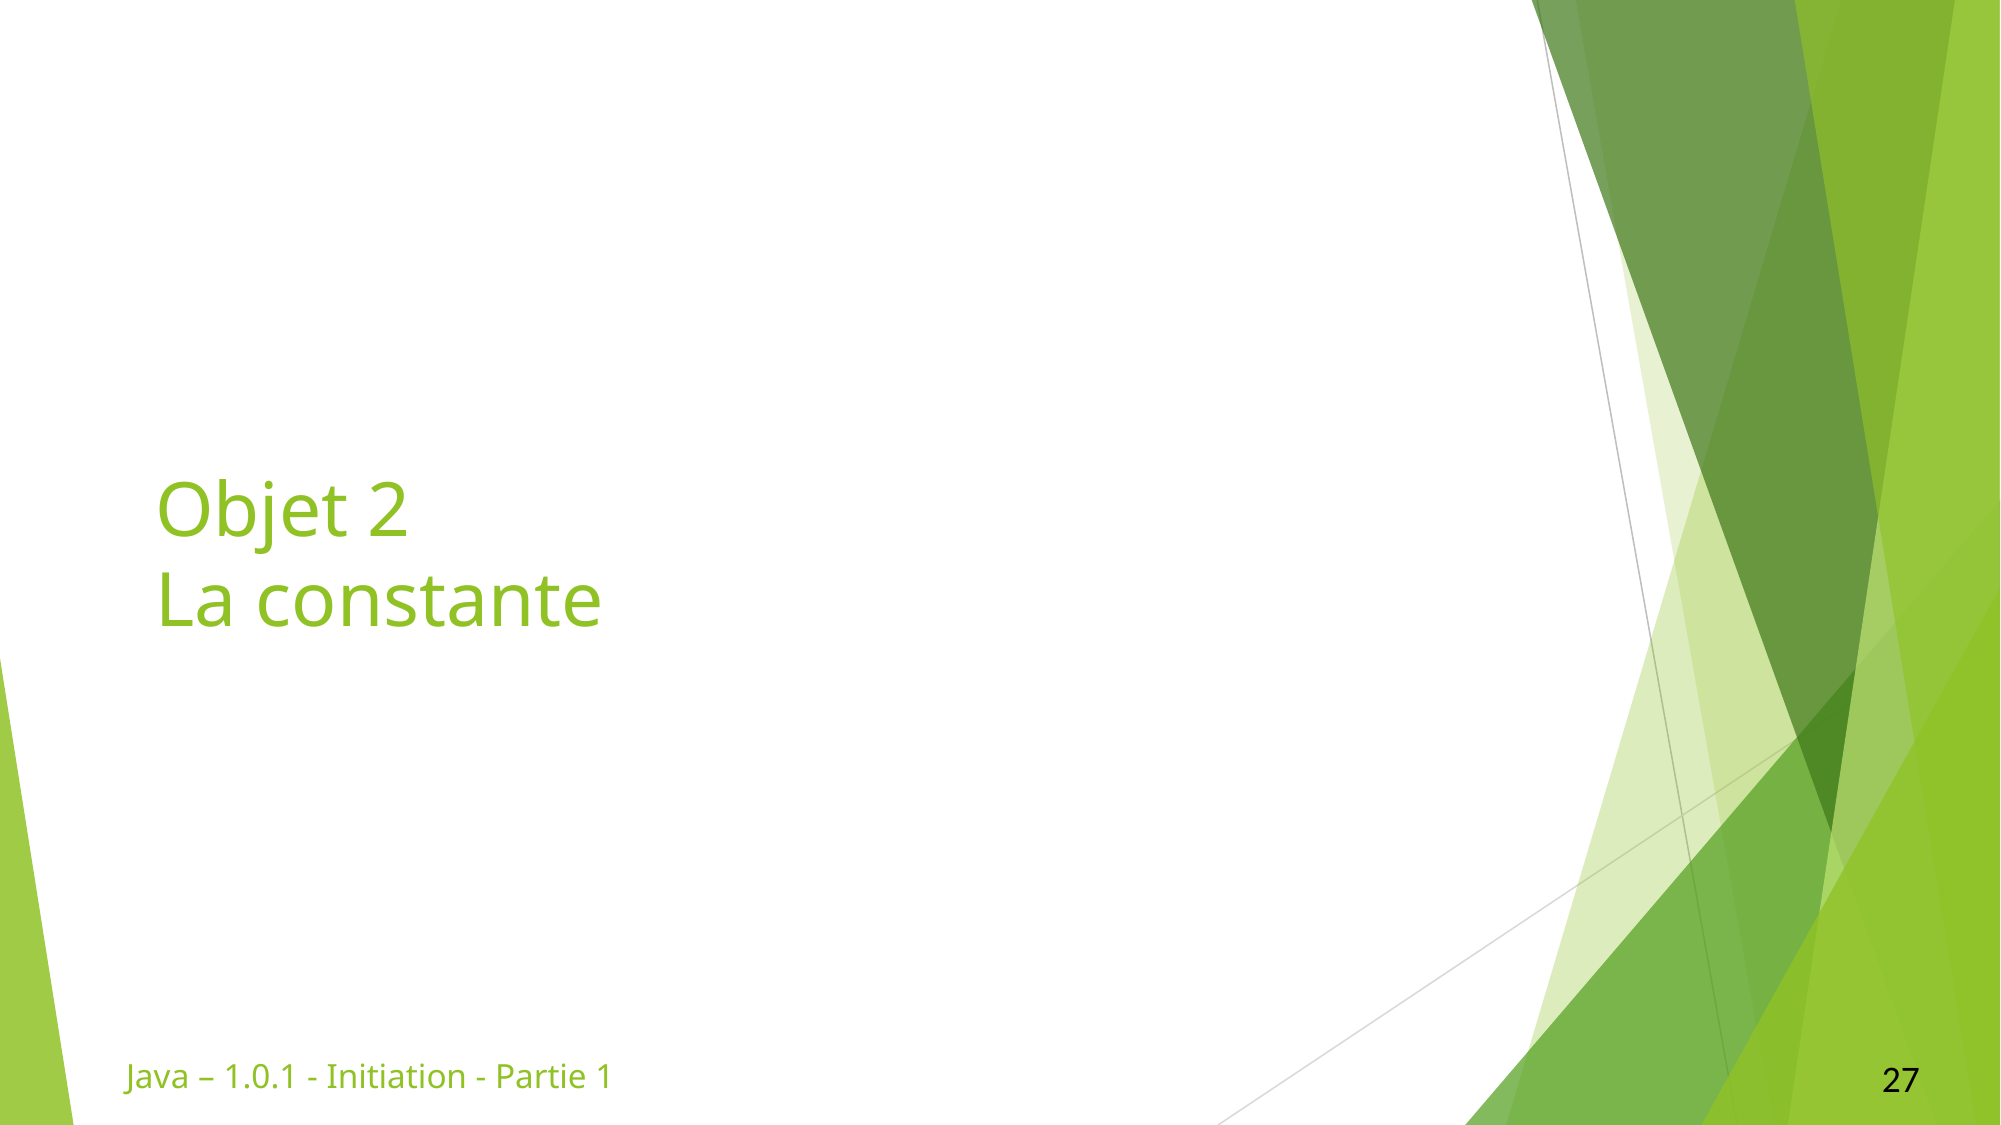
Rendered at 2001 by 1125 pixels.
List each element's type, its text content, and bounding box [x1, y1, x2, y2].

text_box [1866, 1047, 1979, 1108]
title Objet 2 La constante [140, 454, 1551, 804]
text_box Java – 1.0.1 - Initiation - Partie 1 [111, 1047, 1094, 1109]
